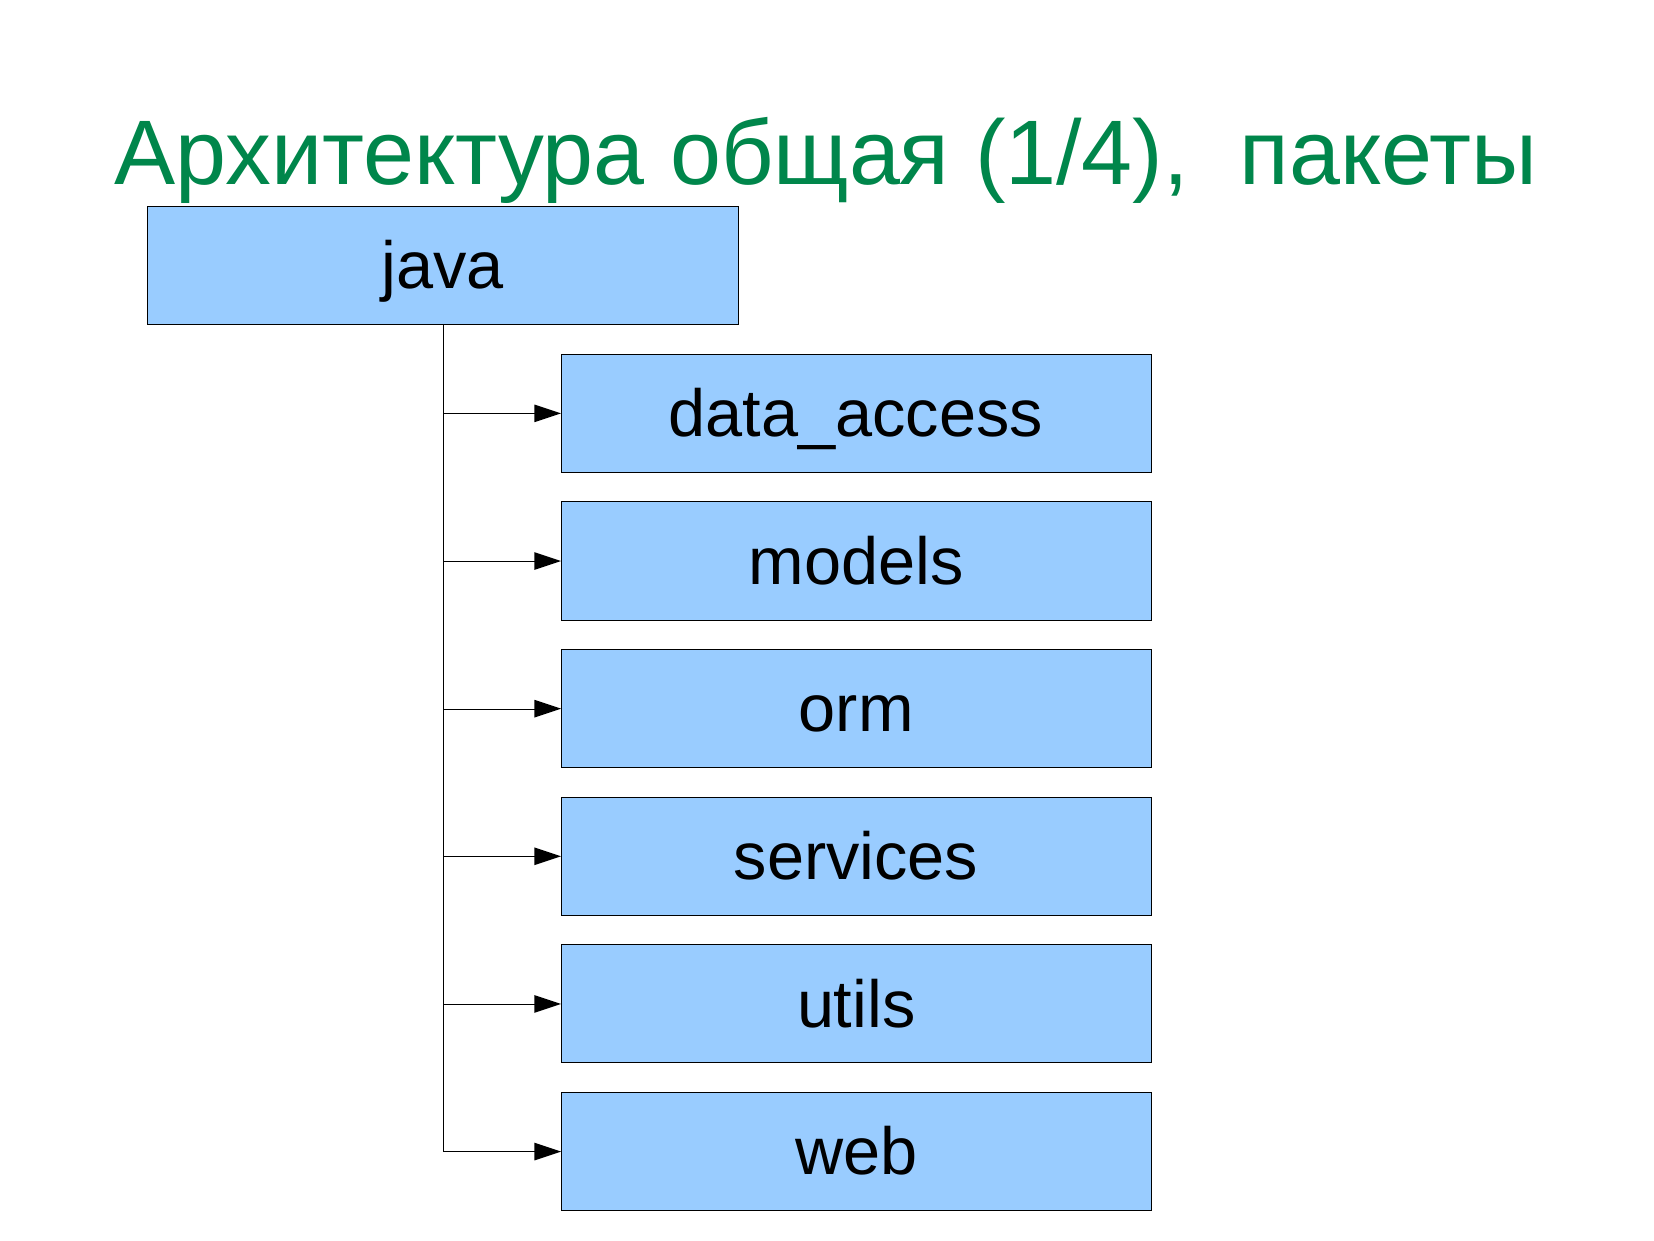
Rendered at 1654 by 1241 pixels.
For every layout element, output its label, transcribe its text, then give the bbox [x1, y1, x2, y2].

text_box web [561, 1092, 1152, 1211]
text_box services [561, 797, 1152, 916]
text_box data_access [561, 354, 1152, 473]
text_box orm [561, 649, 1152, 768]
text_box java [147, 206, 739, 325]
text_box models [561, 501, 1152, 621]
text_box utils [561, 944, 1152, 1063]
title Архитектура общая (1/4), пакеты [82, 49, 1571, 257]
